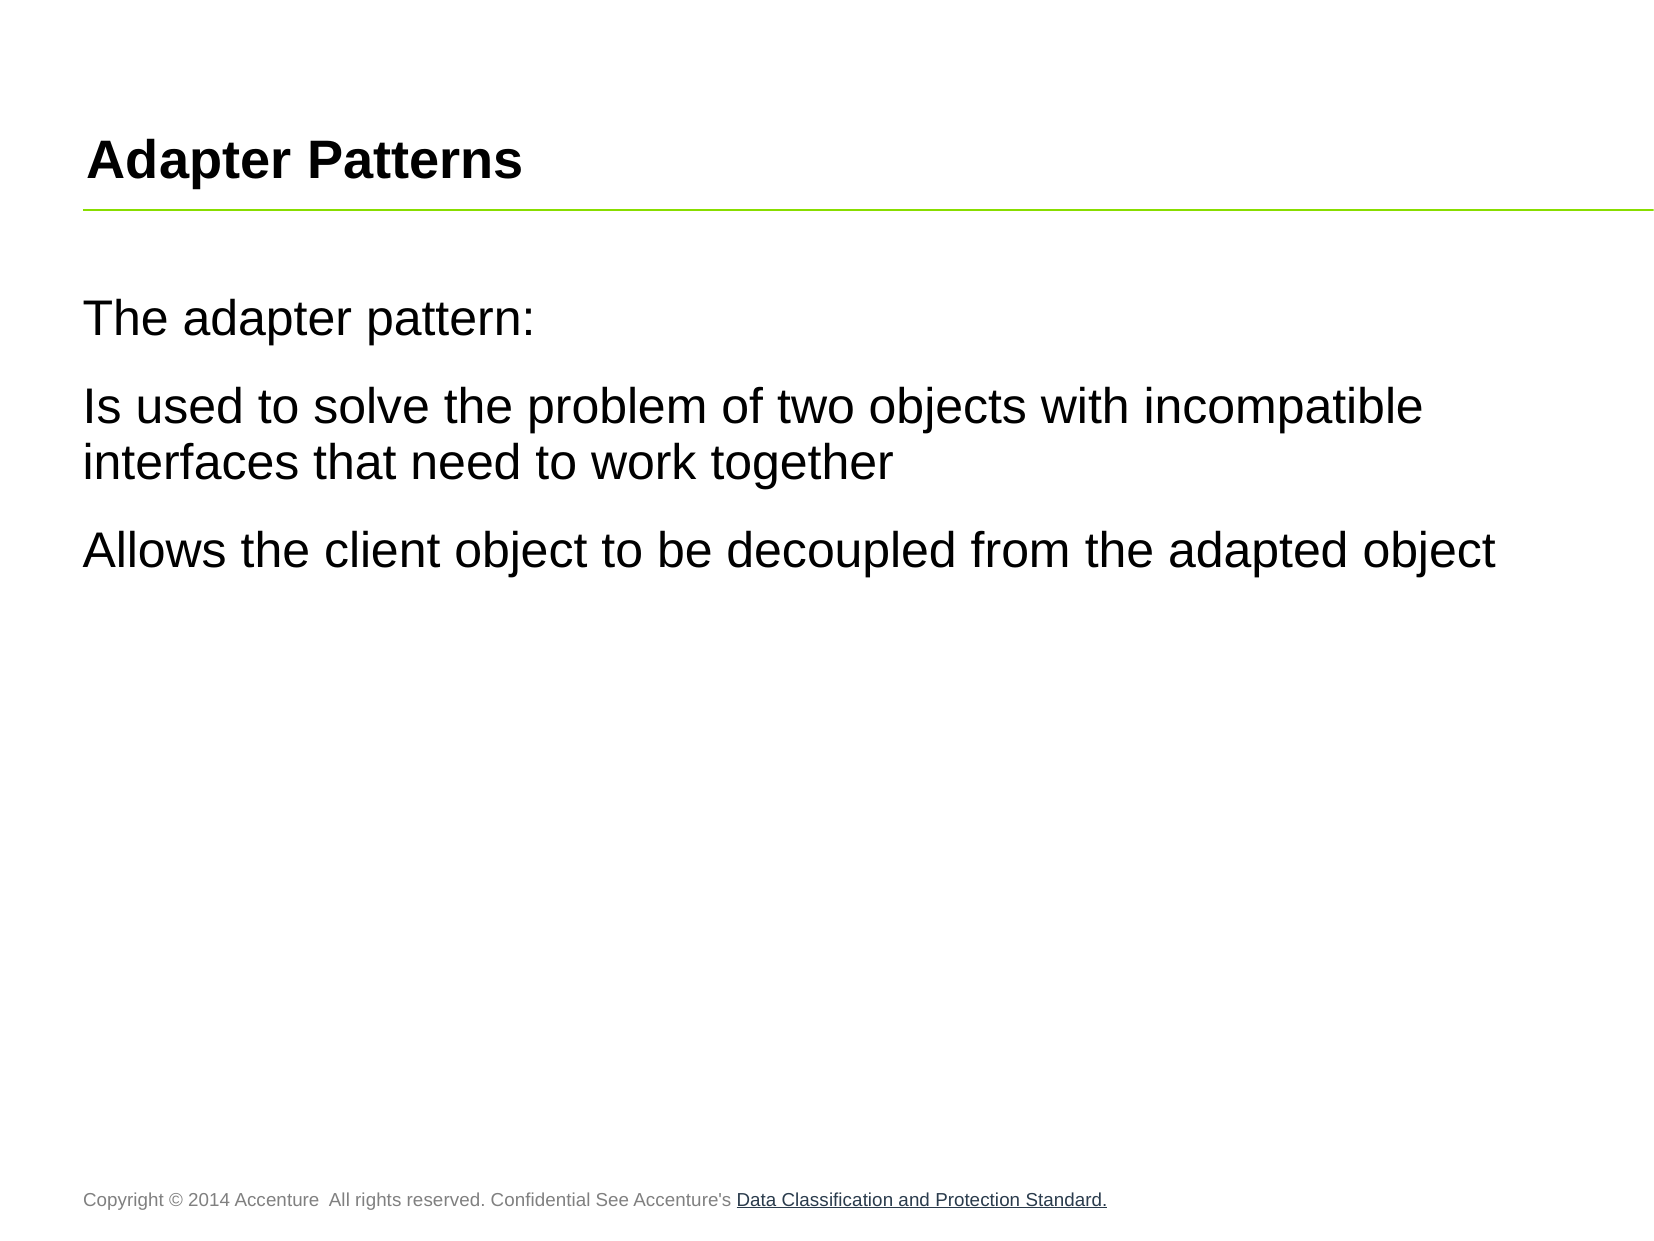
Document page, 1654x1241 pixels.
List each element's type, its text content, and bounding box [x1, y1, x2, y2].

list The adapter pattern: Is used to solve the problem of two objects with incompatible interfaces that need to work together Allows the client object to be decoupled from the adapted object [82, 290, 1571, 1010]
title Adapter Patterns [86, 105, 1576, 215]
